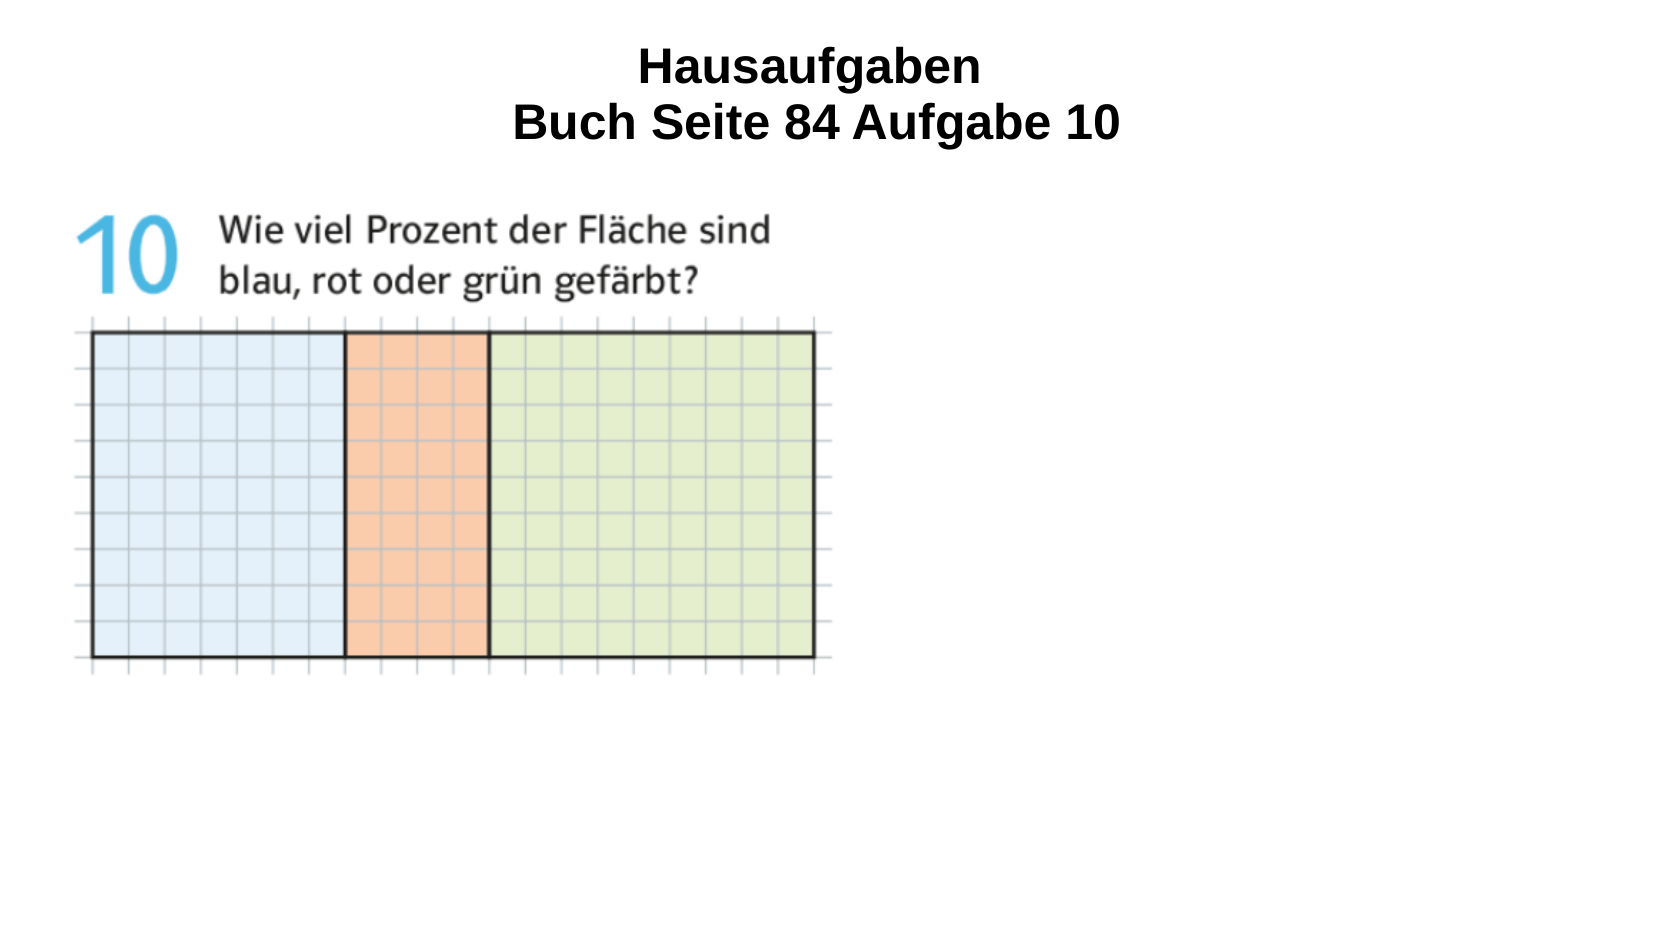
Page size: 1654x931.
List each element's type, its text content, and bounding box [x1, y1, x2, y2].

picture [34, 187, 865, 720]
title Hausaufgaben Buch Seite 84 Aufgabe 10 [72, 29, 1561, 225]
